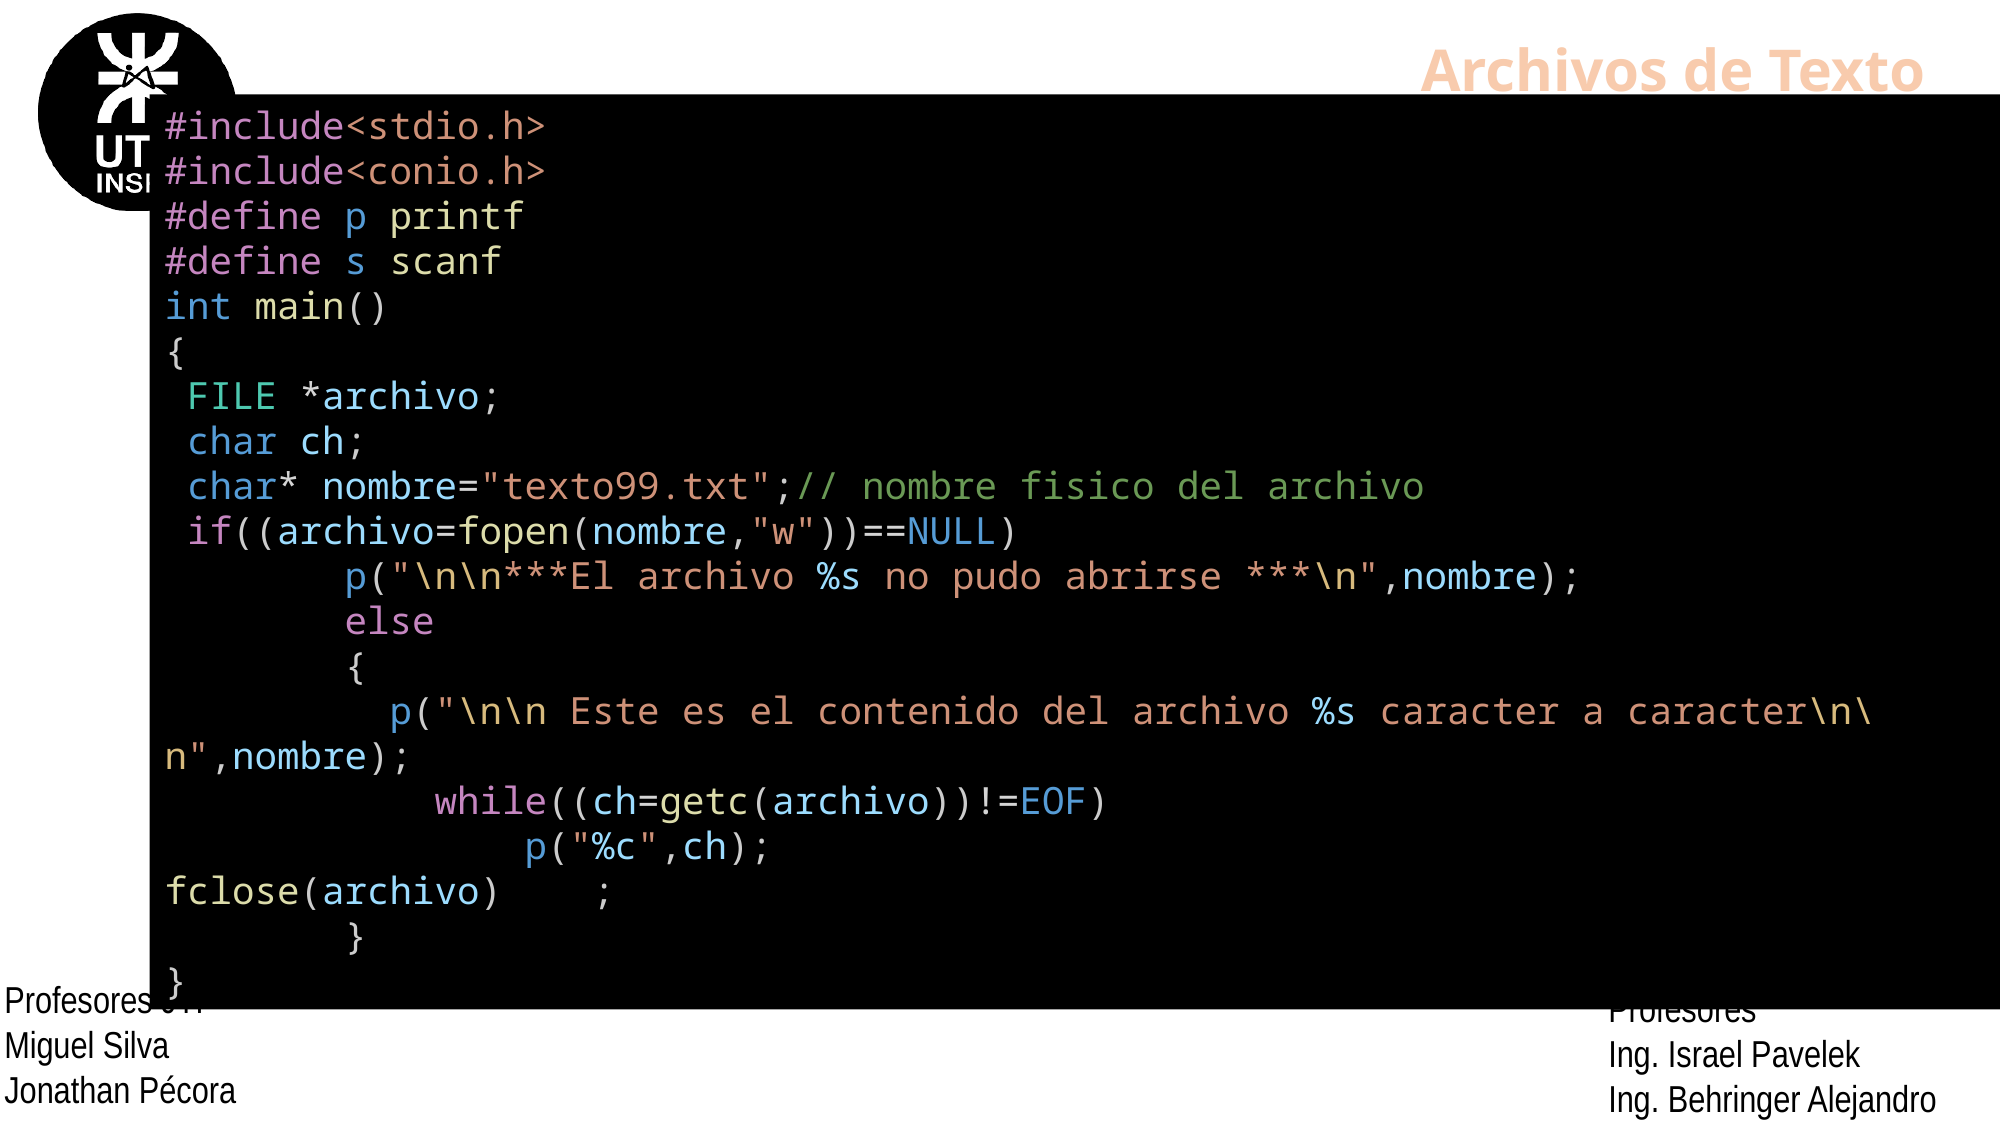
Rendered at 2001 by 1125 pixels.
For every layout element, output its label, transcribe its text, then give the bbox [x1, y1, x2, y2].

text_box #include<stdio.h> #include<conio.h> #define p printf #define s scanf int main() { FILE *archivo; char ch; char* nombre="texto99.txt";// nombre fisico del archivo if((archivo=fopen(nombre,"w"))==NULL) p("\n\n***El archivo %s no pudo abrirse ***\n",nombre); else { p("\n\n Este es el contenido del archivo %s caracter a caracter\n\n",nombre); while((ch=getc(archivo))!=EOF) p("%c",ch); fclose(archivo) ; } } [149, 94, 2000, 973]
picture [38, 13, 236, 211]
text_box Profesores JTP Miguel Silva Jonathan Pécora [0, 968, 414, 1120]
text_box Archivos de Texto [1385, 0, 1962, 94]
text_box Profesores Ing. Israel Pavelek Ing. Behringer Alejandro [1593, 1010, 2000, 1125]
